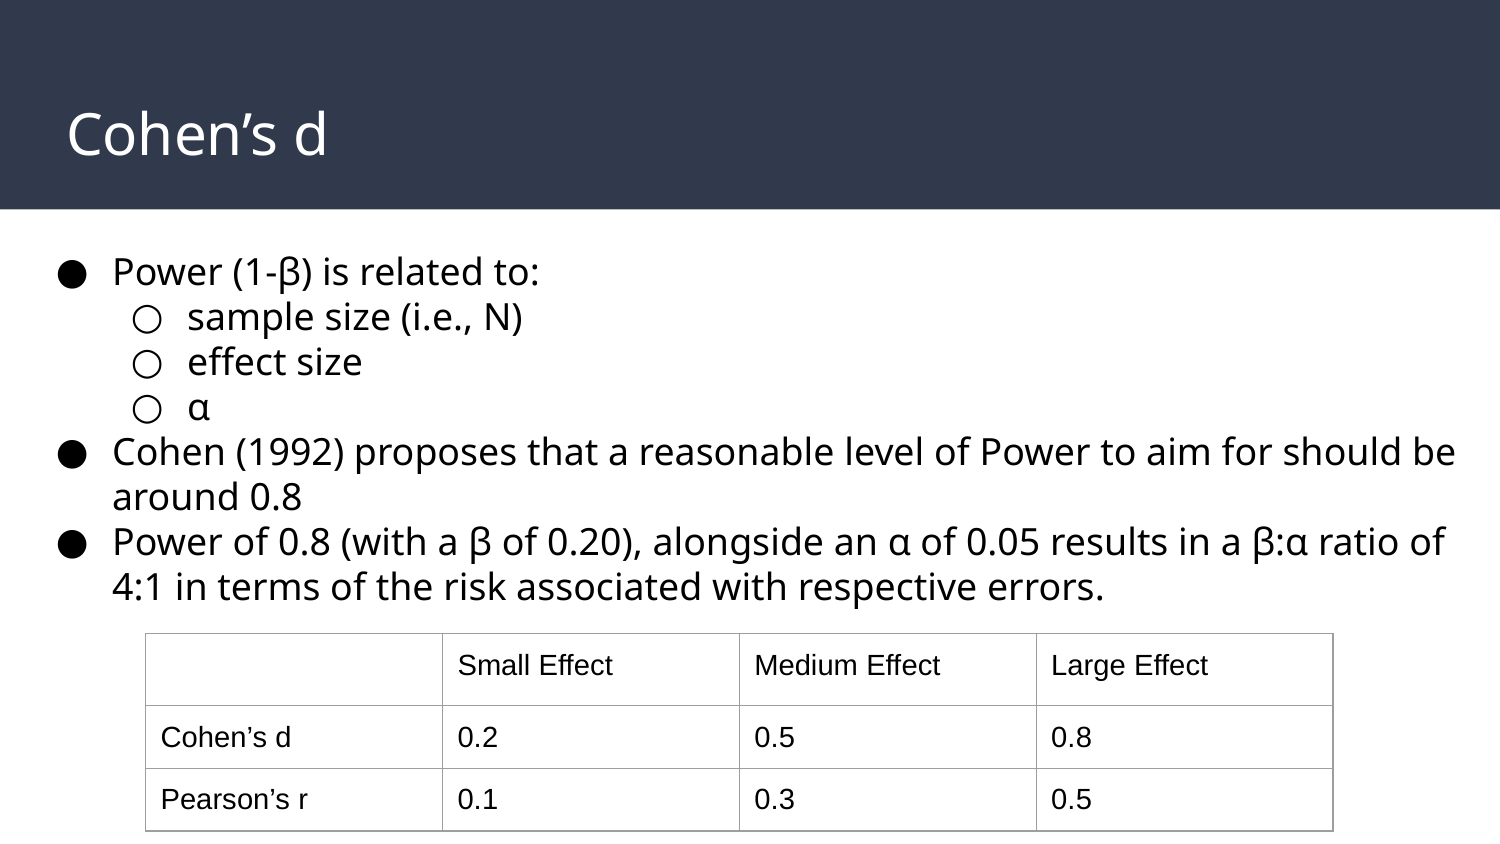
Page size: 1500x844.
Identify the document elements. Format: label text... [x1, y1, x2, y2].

table_header Small Effect [443, 634, 739, 705]
table_cell Cohen’s d [146, 706, 442, 768]
table_cell 0.5 [740, 706, 1036, 768]
title Cohen’s d [51, 82, 1449, 185]
table_cell 0.5 [1037, 769, 1332, 830]
table_header Large Effect [1037, 634, 1332, 705]
table_cell 0.2 [443, 706, 739, 768]
table_header [146, 634, 442, 705]
text_box Power (1-β) is related to: sample size (i.e., N) effect size α Cohen (1992) proposes that a reasonable level of Power to aim for should be around 0.8 Power of 0.8 (with a β of 0.20), alongside an α of 0.05 results in a β:α ratio of 4:1 in terms of the risk associated with respective errors. [22, 232, 1481, 824]
table_cell 0.8 [1037, 706, 1332, 768]
table_cell 0.1 [443, 769, 739, 830]
table_cell Pearson’s r [146, 769, 442, 830]
table_header Medium Effect [740, 634, 1036, 705]
table_cell 0.3 [740, 769, 1036, 830]
